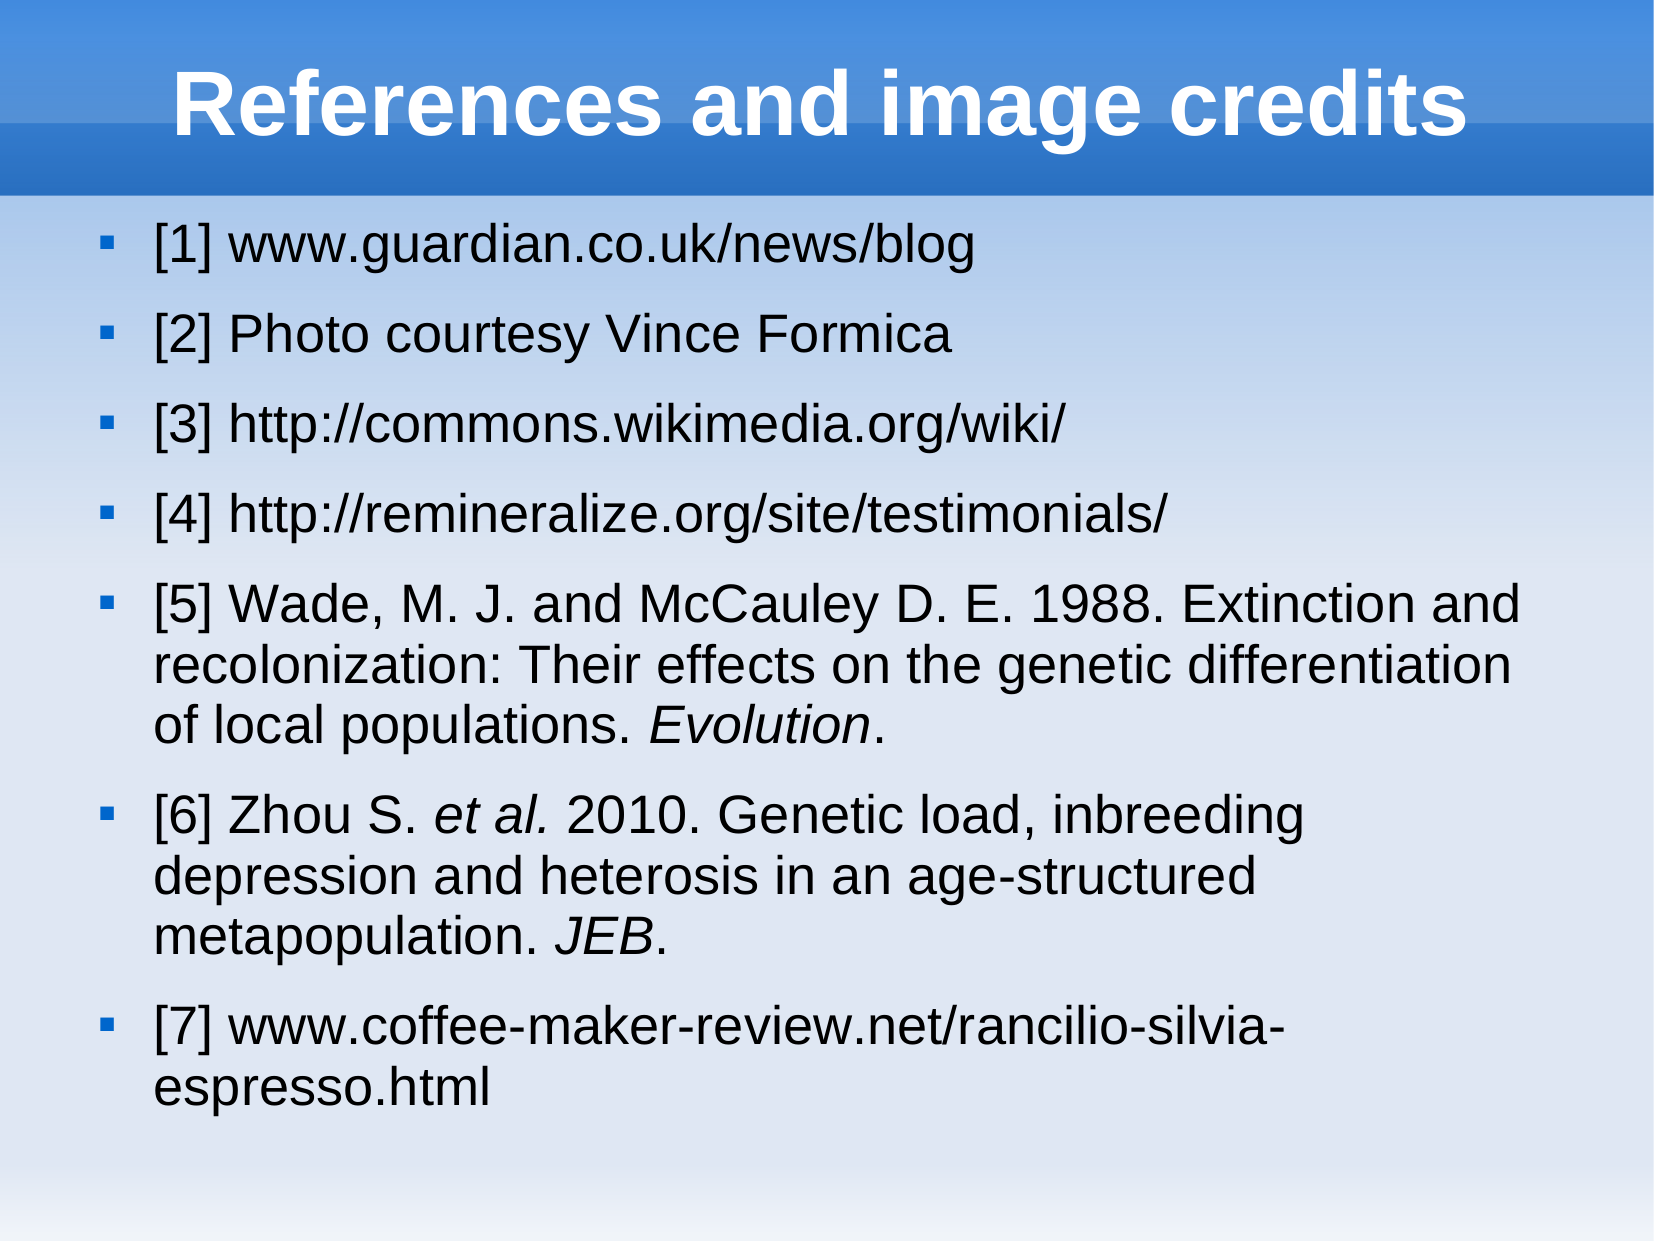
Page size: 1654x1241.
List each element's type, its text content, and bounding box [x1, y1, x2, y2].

title References and image credits [76, 7, 1565, 200]
picture [0, 0, 1654, 1241]
list [1] www.guardian.co.uk/news/blog [2] Photo courtesy Vince Formica [3] http://commons.wikimedia.org/wiki/ [4] http://remineralize.org/site/testimonials/ [5] Wade, M. J. and McCauley D. E. 1988. Extinction and recolonization: Their effects on the genetic differentiation of local populations. Evolution. [6] Zhou S. et al. 2010. Genetic load, inbreeding depression and heterosis in an age-structured metapopulation. JEB. [7] www.coffee-maker-review.net/rancilio-silvia-espresso.html [82, 213, 1571, 1118]
